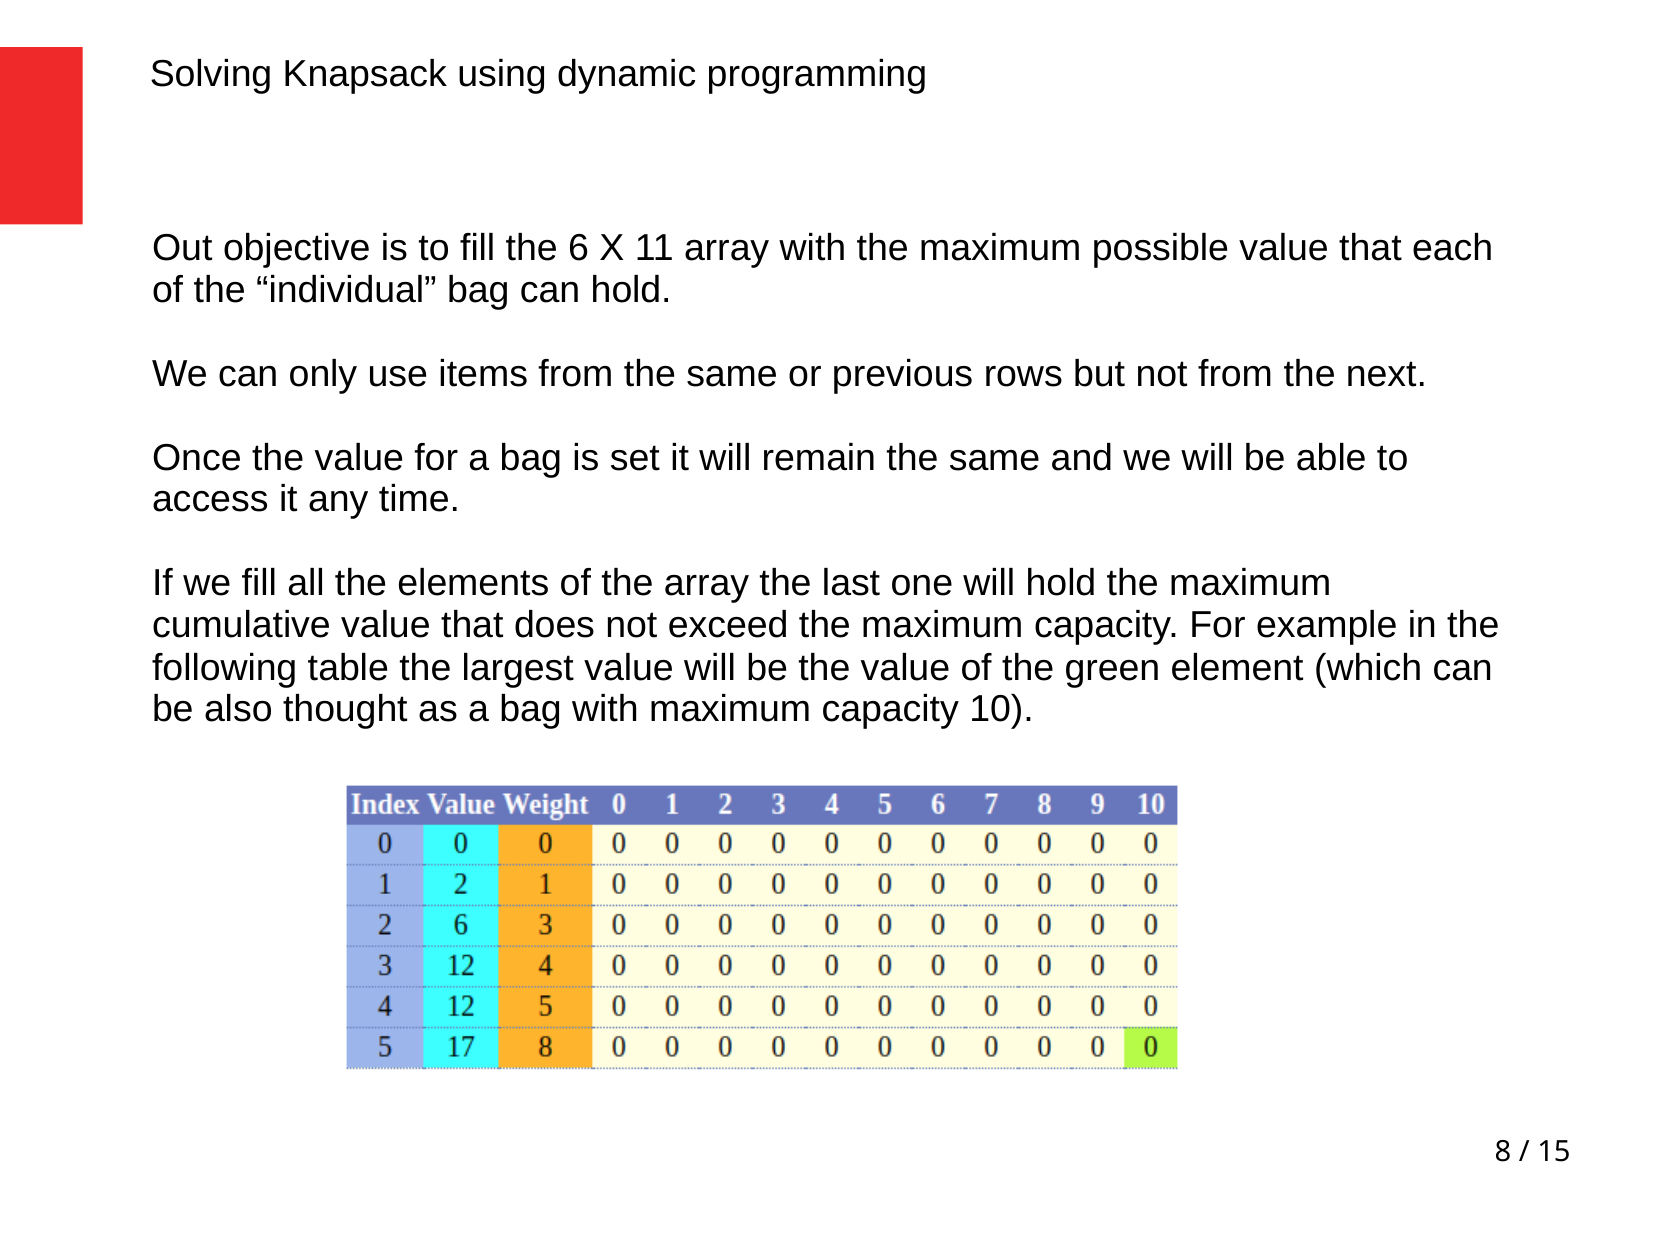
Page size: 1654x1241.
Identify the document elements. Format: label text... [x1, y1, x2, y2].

text_box Solving Knapsack using dynamic programming [135, 45, 961, 102]
text_box Out objective is to fill the 6 X 11 array with the maximum possible value that each of the “individual” bag can hold. We can only use items from the same or previous rows but not from the next. Once the value for a bag is set it will remain the same and we will be able to access it any time. If we fill all the elements of the array the last one will hold the maximum cumulative value that does not exceed the maximum capacity. For example in the following table the largest value will be the value of the green element (which can be also thought as a bag with maximum capacity 10). [137, 218, 1516, 738]
picture [336, 775, 1198, 1085]
